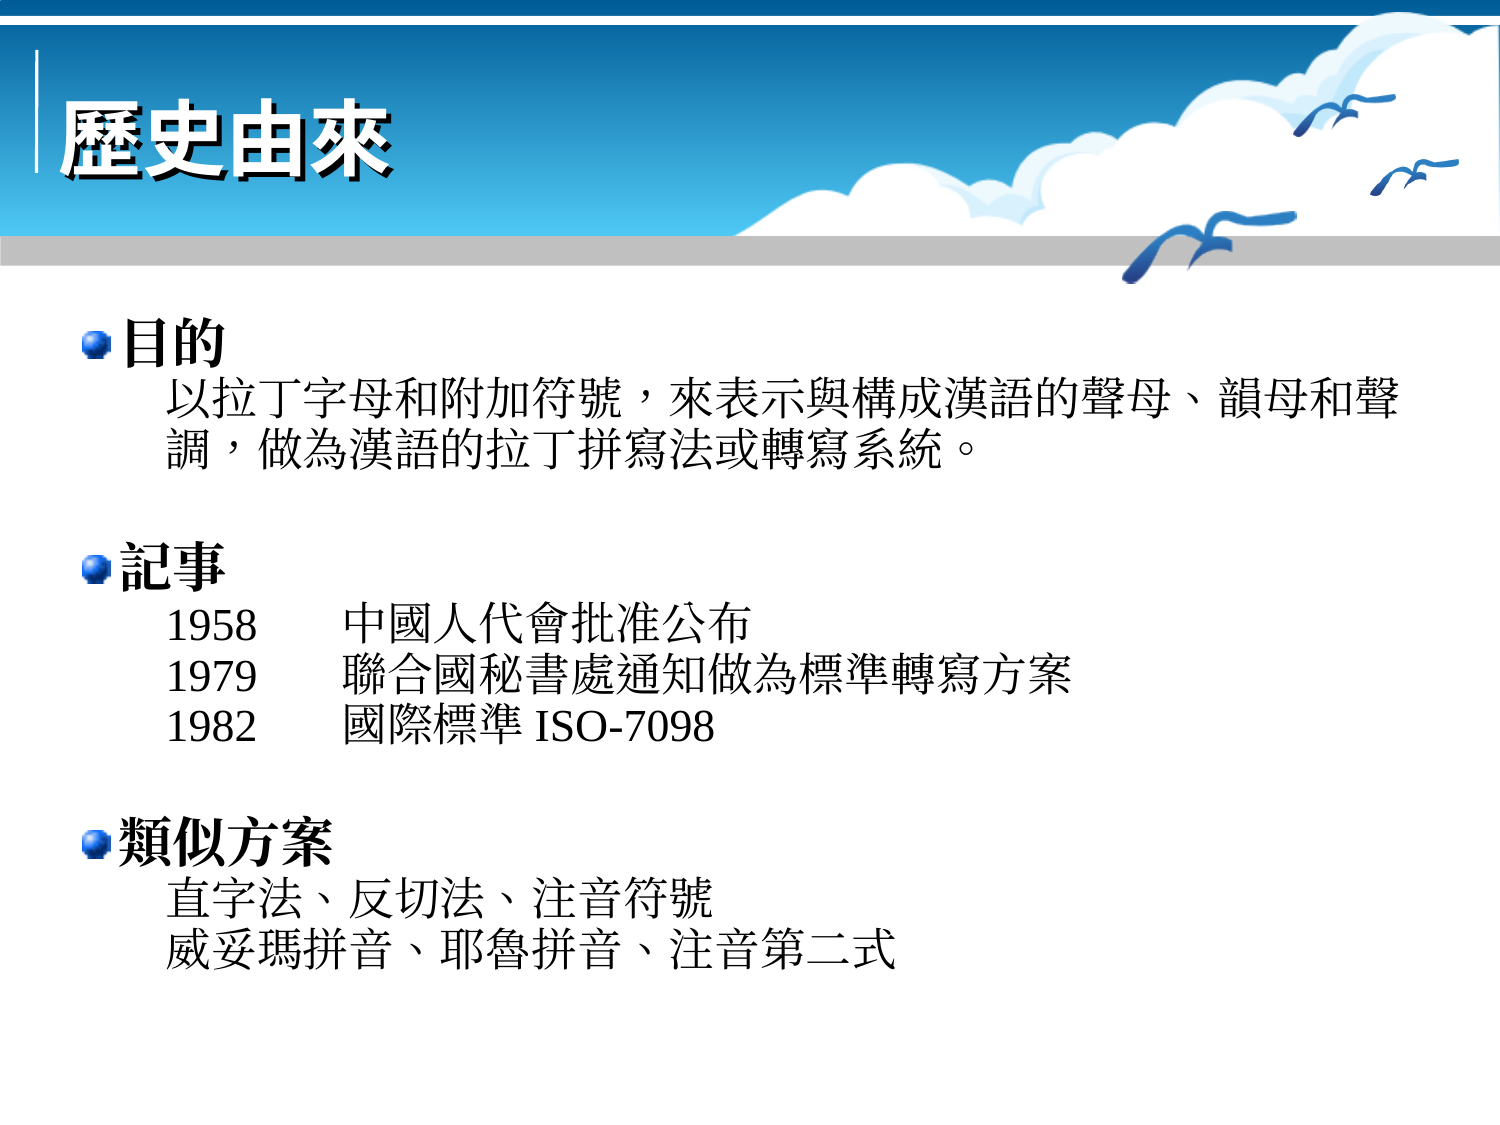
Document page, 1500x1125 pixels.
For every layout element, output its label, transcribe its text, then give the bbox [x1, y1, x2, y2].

list 目的 以拉丁字母和附加符號，來表示與構成漢語的聲母、韻母和聲調，做為漢語的拉丁拼寫法或轉寫系統。 記事 1958 中國人代會批准公布 1979 聯合國秘書處通知做為標準轉寫方案 1982 國際標準ISO-7098 類似方案 直字法、反切法、注音符號 威妥瑪拼音、耶魯拼音、注音第二式 [82, 314, 1415, 1117]
title 歷史由來 [59, 86, 1465, 186]
picture [730, 12, 1500, 284]
